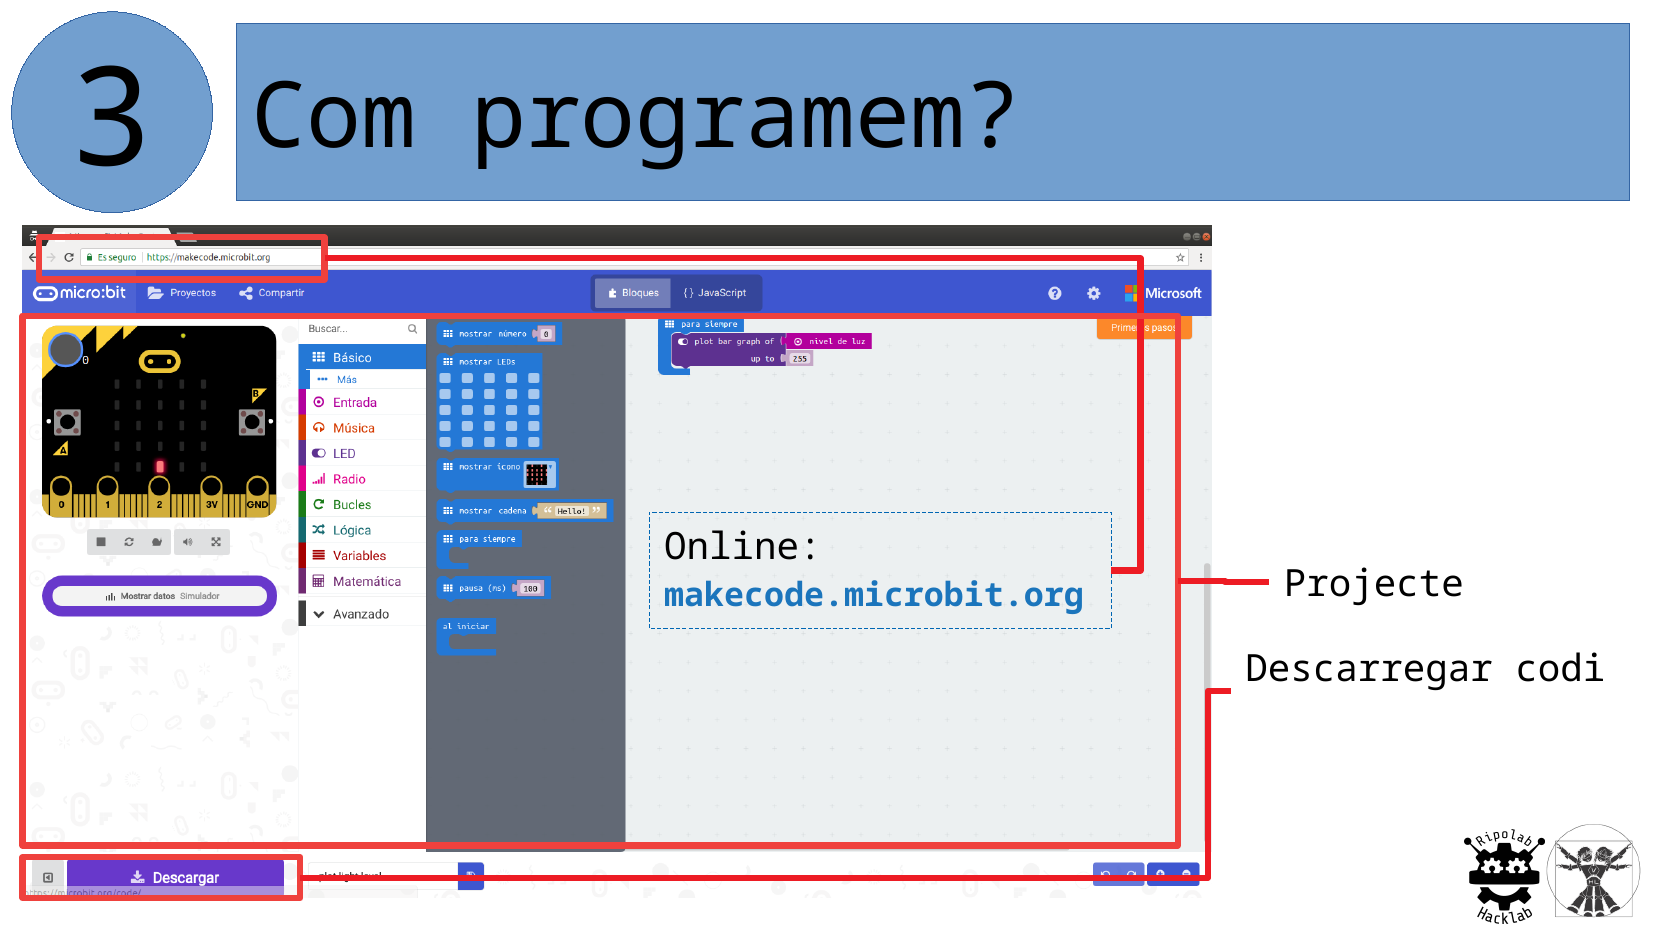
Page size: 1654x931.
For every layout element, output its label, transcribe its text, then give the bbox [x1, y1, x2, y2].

picture [1464, 820, 1642, 924]
picture [303, 694, 1212, 899]
text_box Online: makecode.microbit.org [649, 512, 1112, 629]
picture [42, 240, 321, 276]
picture [22, 584, 1212, 875]
text_box Descarregar codi [1230, 634, 1642, 747]
text_box Projecte [1269, 549, 1580, 614]
picture [22, 225, 1212, 578]
picture [26, 319, 1175, 842]
text_box Com programem? [236, 23, 1630, 201]
text_box 3 [11, 11, 213, 213]
picture [26, 860, 297, 895]
